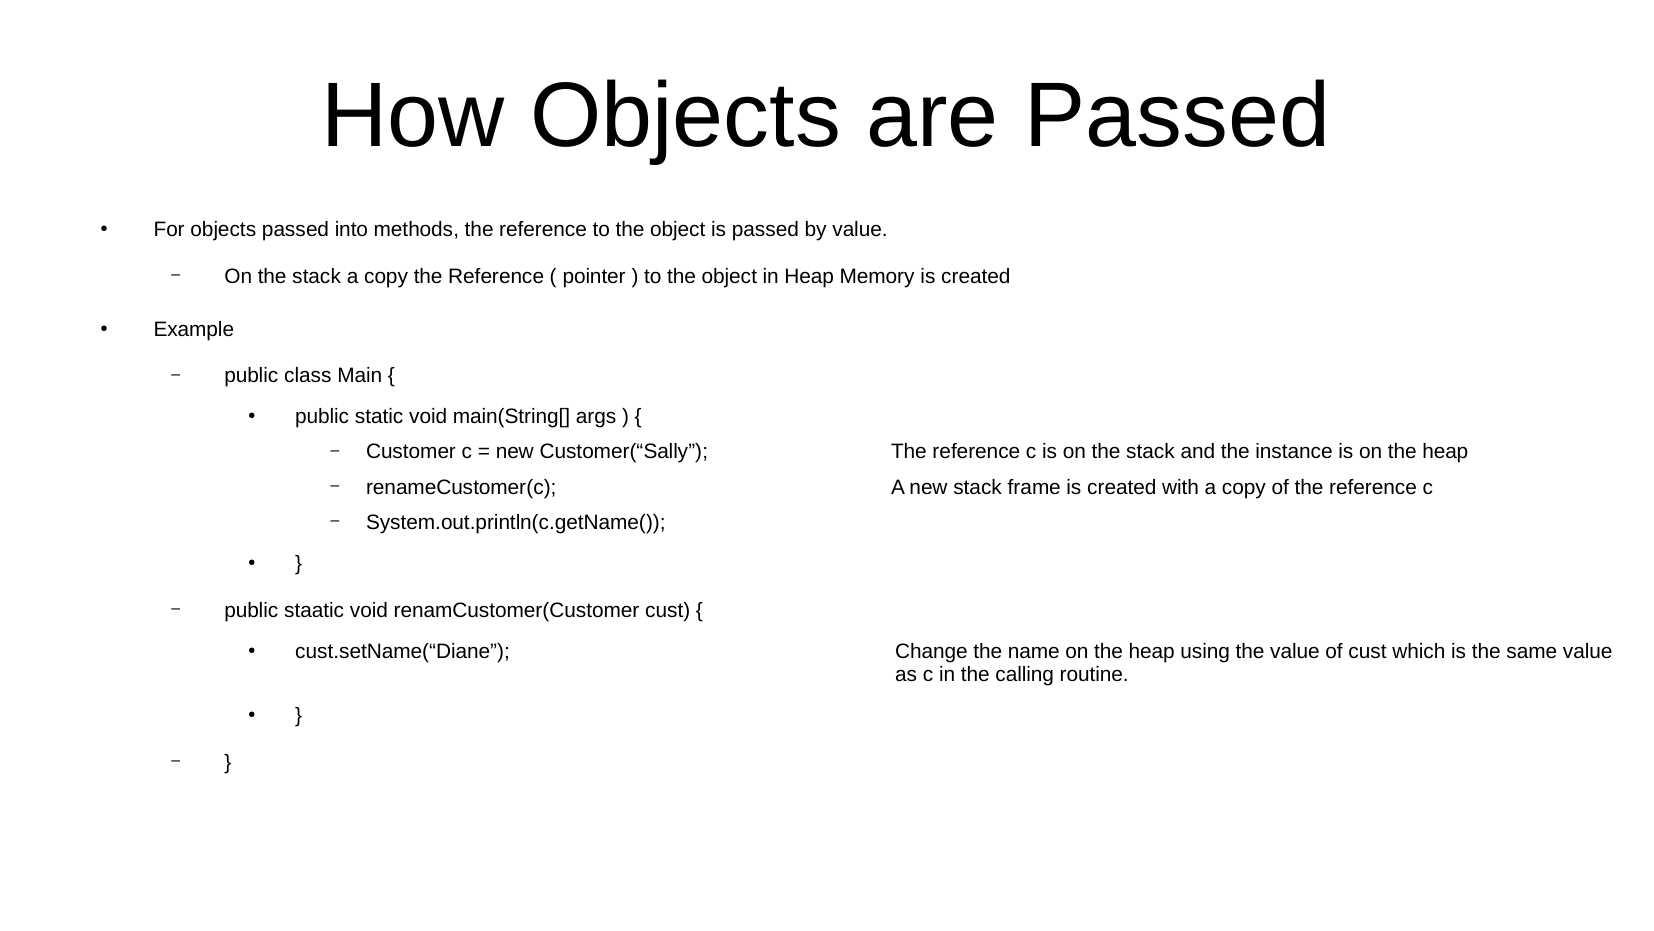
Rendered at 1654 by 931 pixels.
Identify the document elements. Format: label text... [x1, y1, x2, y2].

title How Objects are Passed [82, 37, 1571, 193]
list For objects passed into methods, the reference to the object is passed by value. On the stack a copy the Reference ( pointer ) to the object in Heap Memory is created Example public class Main { public static void main(String[] args ) { Customer c = new Customer(“Sally”); The reference c is on the stack and the instance is on the heap renameCustomer(c); A new stack frame is created with a copy of the reference c System.out.println(c.getName()); } public staatic void renamCustomer(Customer cust) { cust.setName(“Diane”); Change the name on the heap using the value of cust which is the same value as c in the calling routine. } } [82, 217, 1636, 916]
